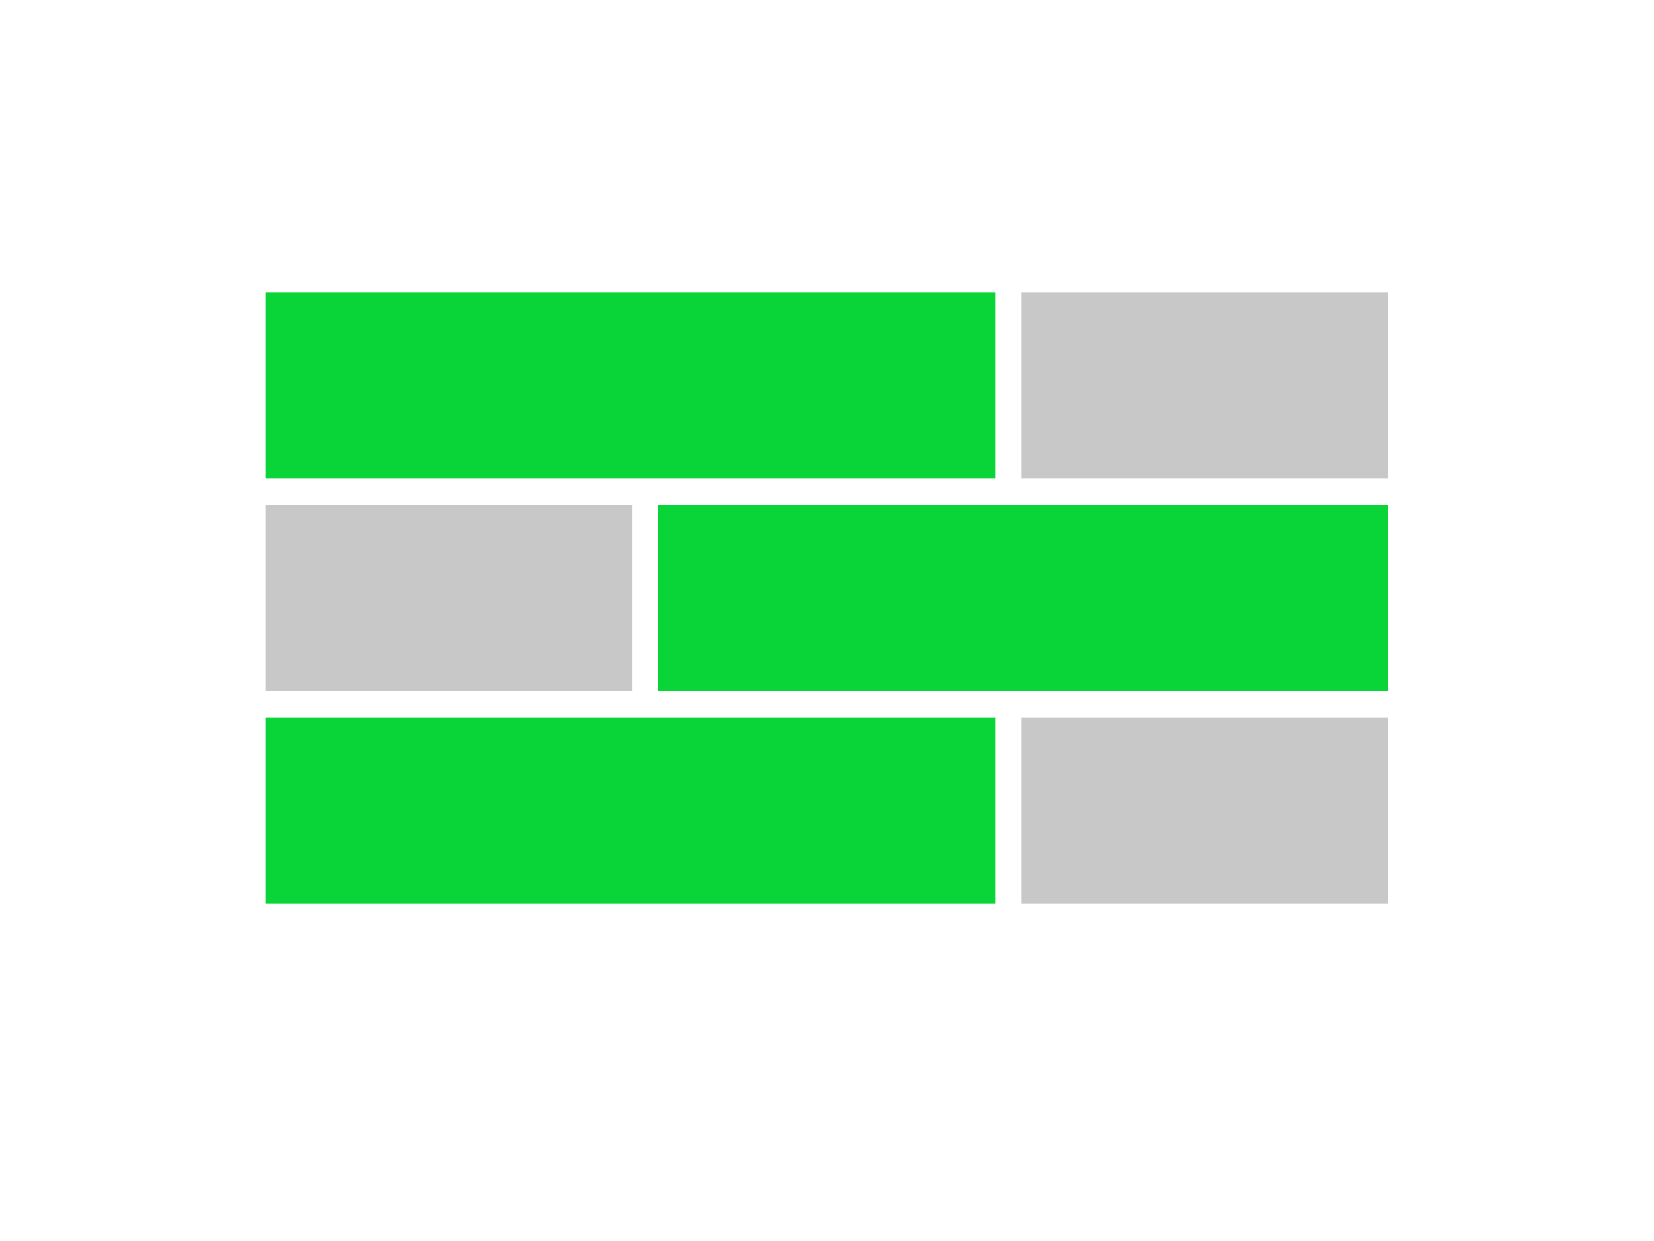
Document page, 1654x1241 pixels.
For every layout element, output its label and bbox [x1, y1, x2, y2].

text_box [1021, 292, 1388, 479]
text_box [658, 505, 1388, 691]
text_box [1021, 717, 1388, 904]
text_box [265, 292, 996, 479]
text_box [265, 717, 996, 904]
text_box [265, 505, 633, 691]
